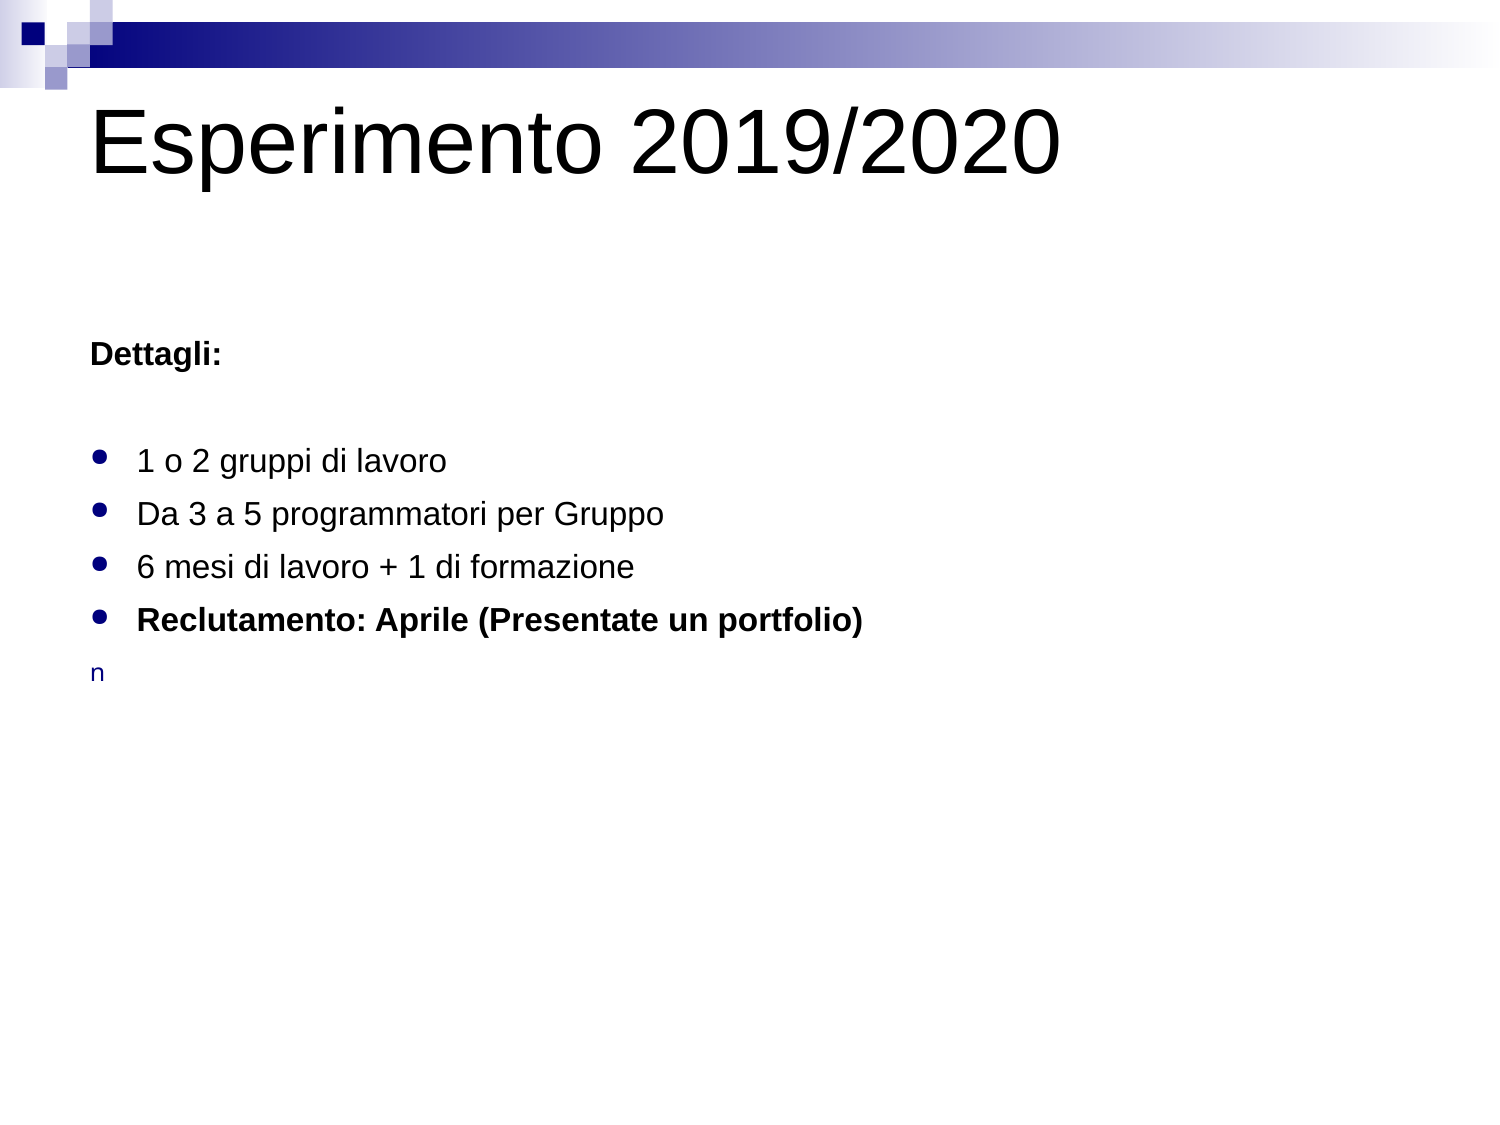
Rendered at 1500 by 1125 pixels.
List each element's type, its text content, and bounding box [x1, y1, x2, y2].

title Esperimento 2019/2020 [75, 75, 1425, 300]
list Dettagli: 1 o 2 gruppi di lavoro Da 3 a 5 programmatori per Gruppo 6 mesi di lavoro + 1 di formazione Reclutamento: Aprile (Presentate un portfolio) [75, 324, 1425, 963]
